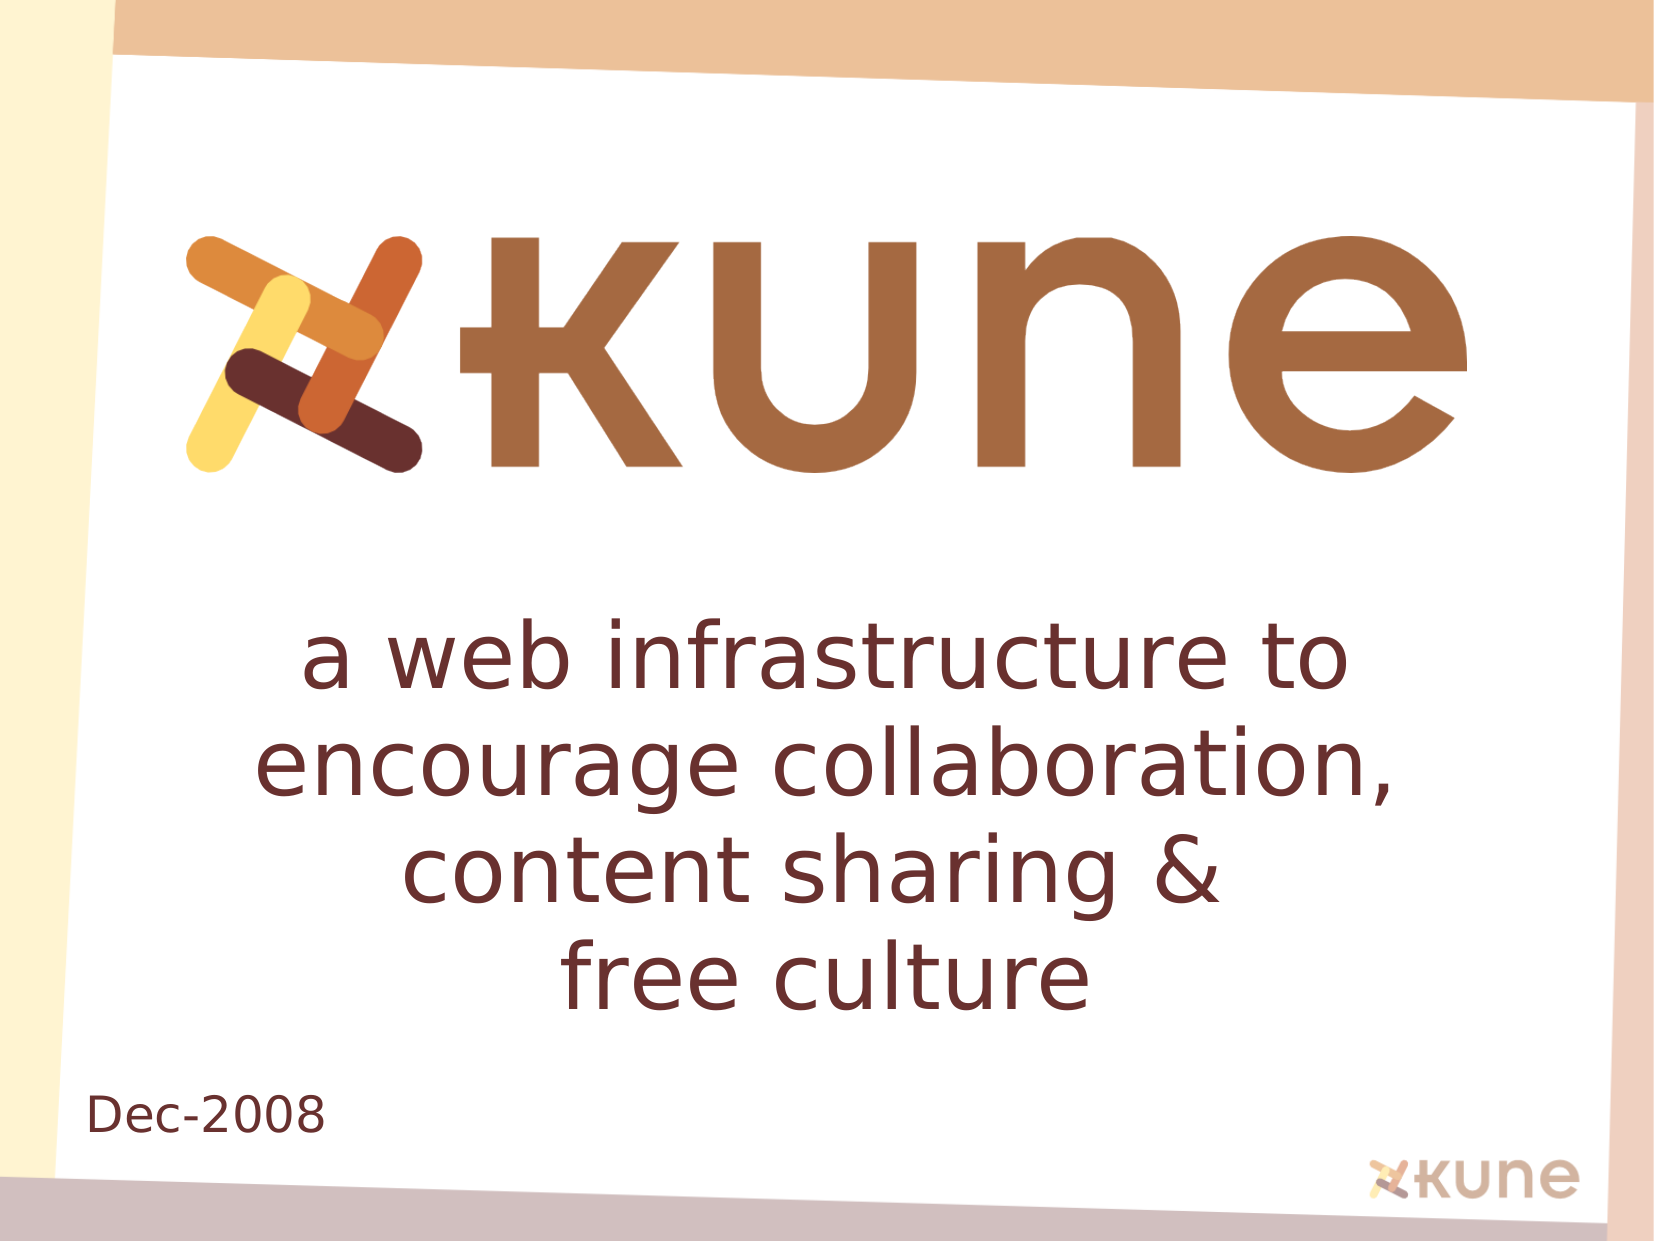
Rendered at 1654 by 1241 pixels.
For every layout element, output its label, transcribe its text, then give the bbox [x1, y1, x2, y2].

text_box Dec-2008 [59, 1049, 355, 1182]
picture [0, 0, 1654, 1241]
title a web infrastructure to encourage collaboration, content sharing & free culture [82, 602, 1571, 1031]
